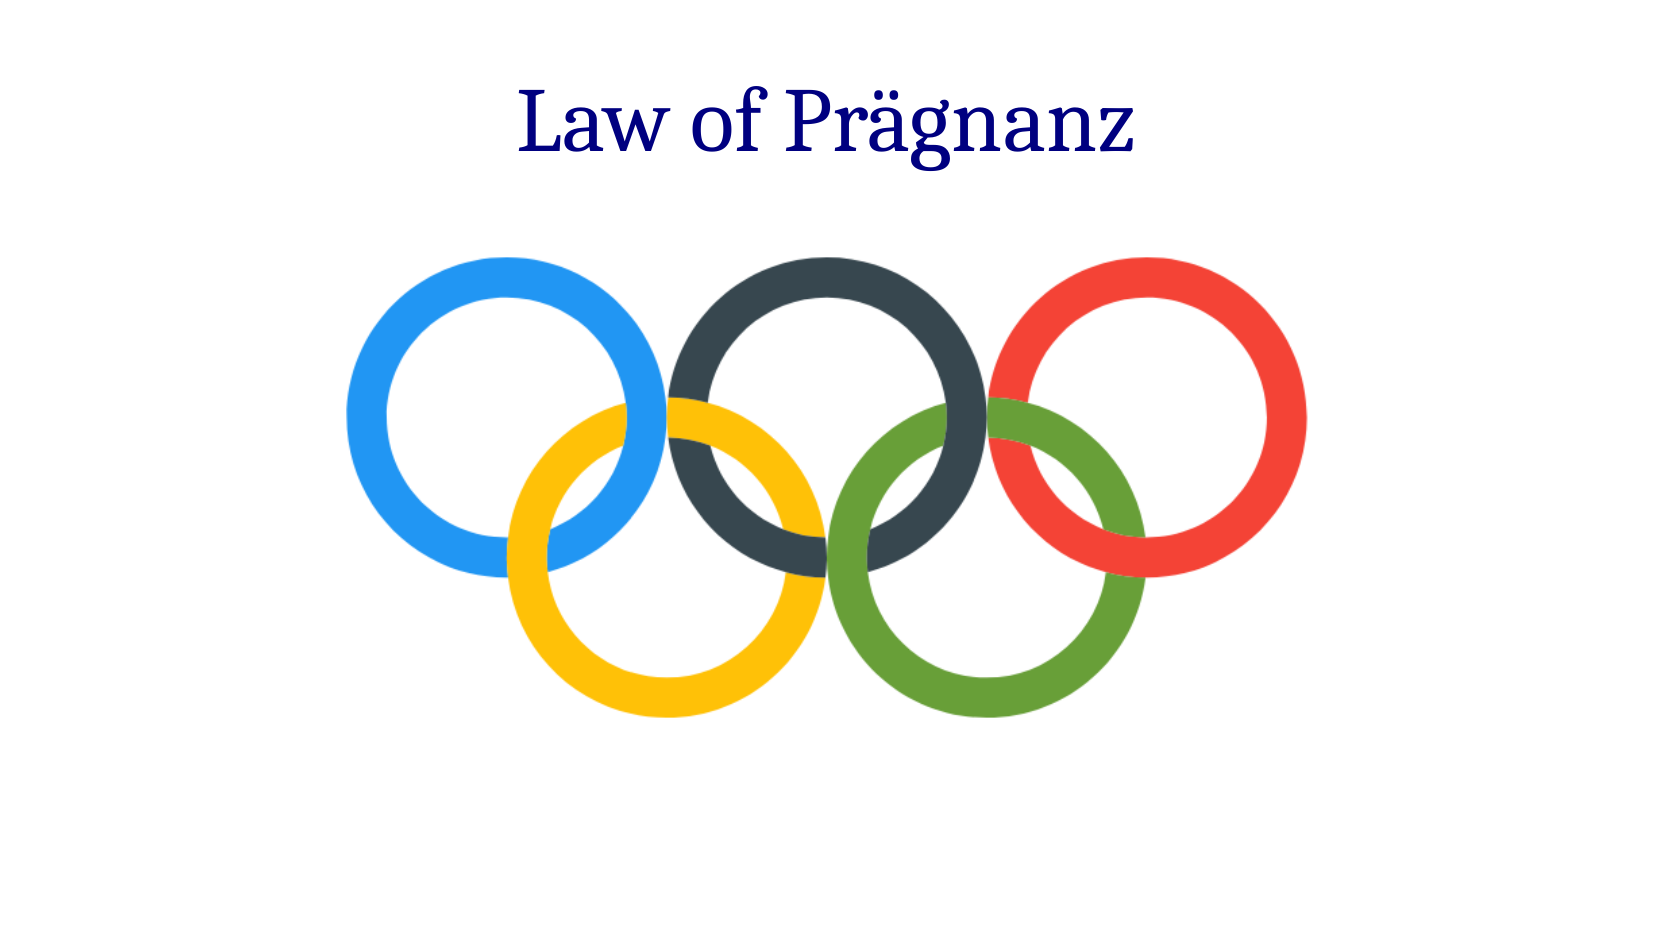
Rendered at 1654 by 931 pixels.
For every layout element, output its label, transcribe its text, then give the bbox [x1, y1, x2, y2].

picture [287, 217, 1367, 758]
title Law of Prägnanz [82, 37, 1571, 193]
